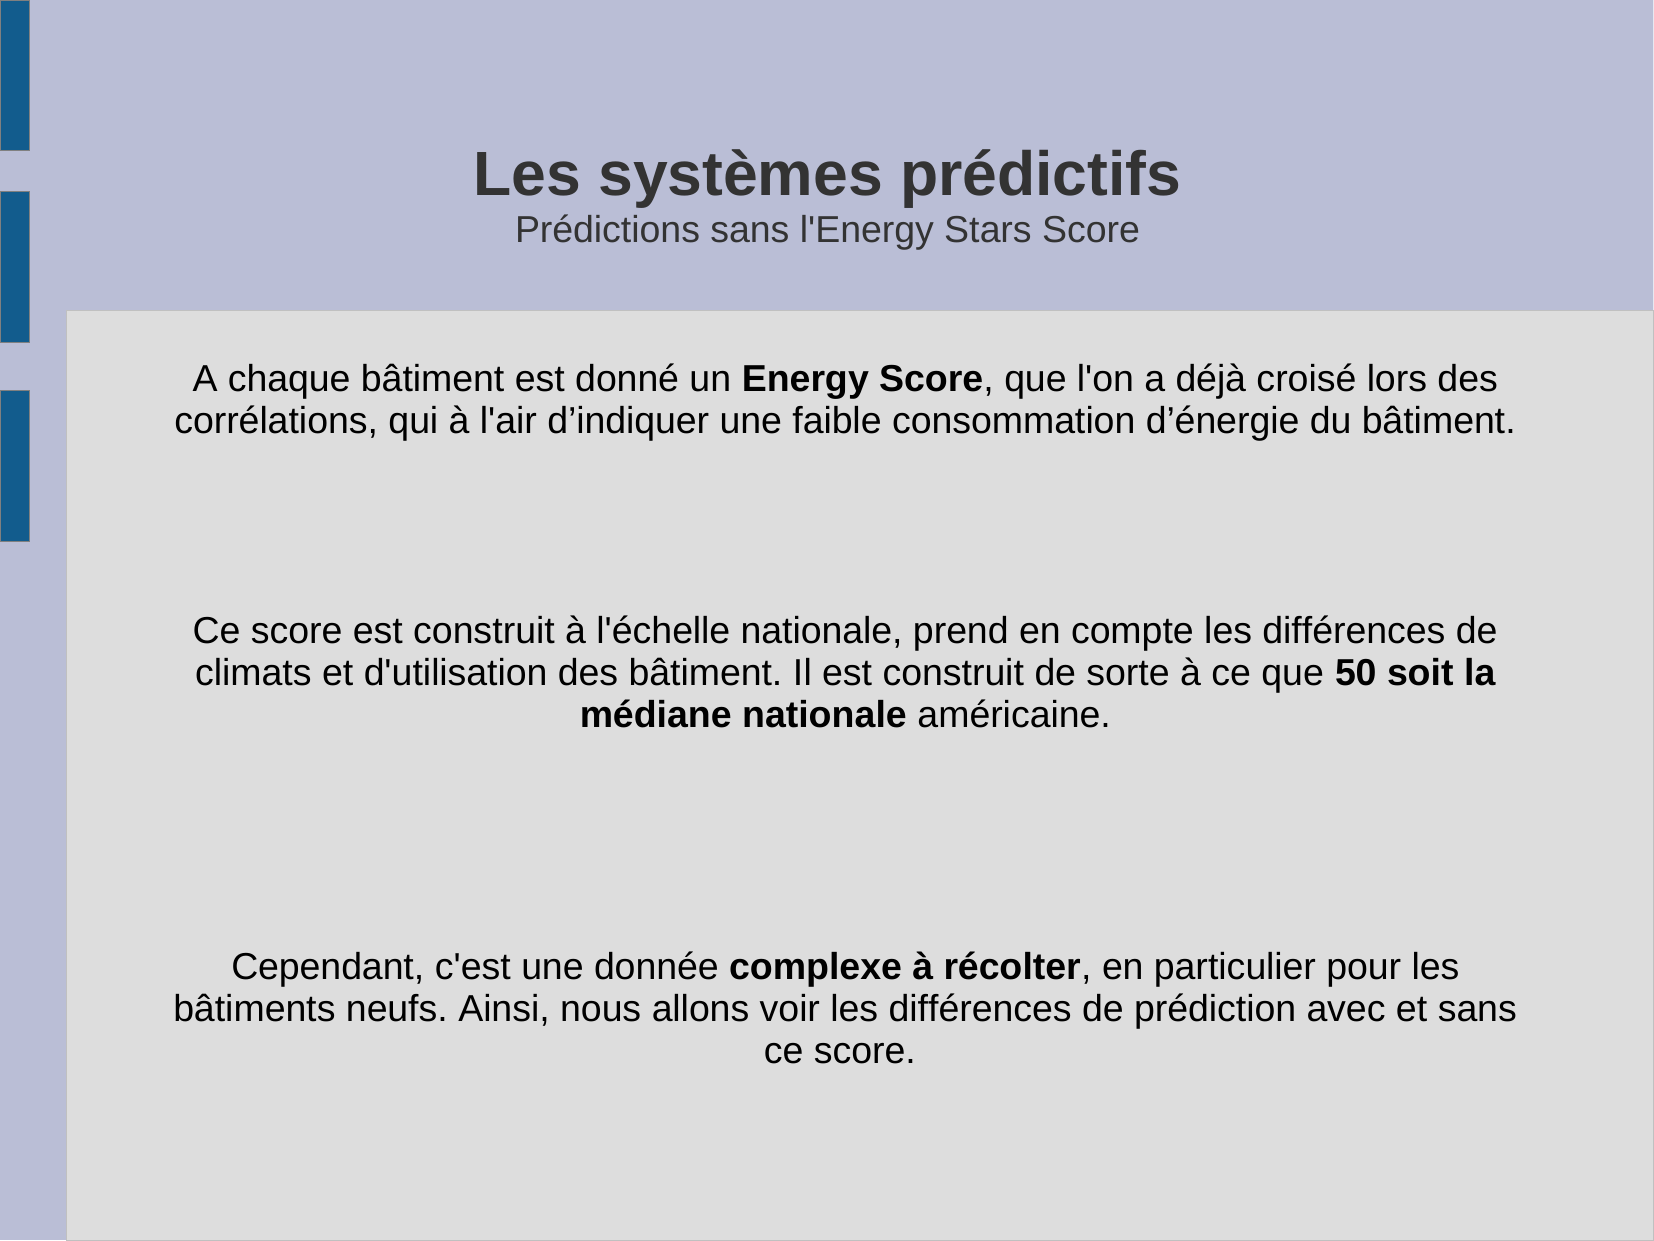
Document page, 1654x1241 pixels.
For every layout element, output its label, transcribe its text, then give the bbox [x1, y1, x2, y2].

title Les systèmes prédictifs Prédictions sans l'Energy Stars Score [121, 91, 1534, 299]
subtitle A chaque bâtiment est donné un Energy Score, que l'on a déjà croisé lors des corrélations, qui à l'air d’indiquer une faible consommation d’énergie du bâtiment. Ce score est construit à l'échelle nationale, prend en compte les différences de climats et d'utilisation des bâtiment. Il est construit de sorte à ce que 50 soit la médiane nationale américaine. Cependant, c'est une donnée complexe à récolter, en particulier pour les bâtiments neufs. Ainsi, nous allons voir les différences de prédiction avec et sans ce score. [121, 344, 1534, 1127]
